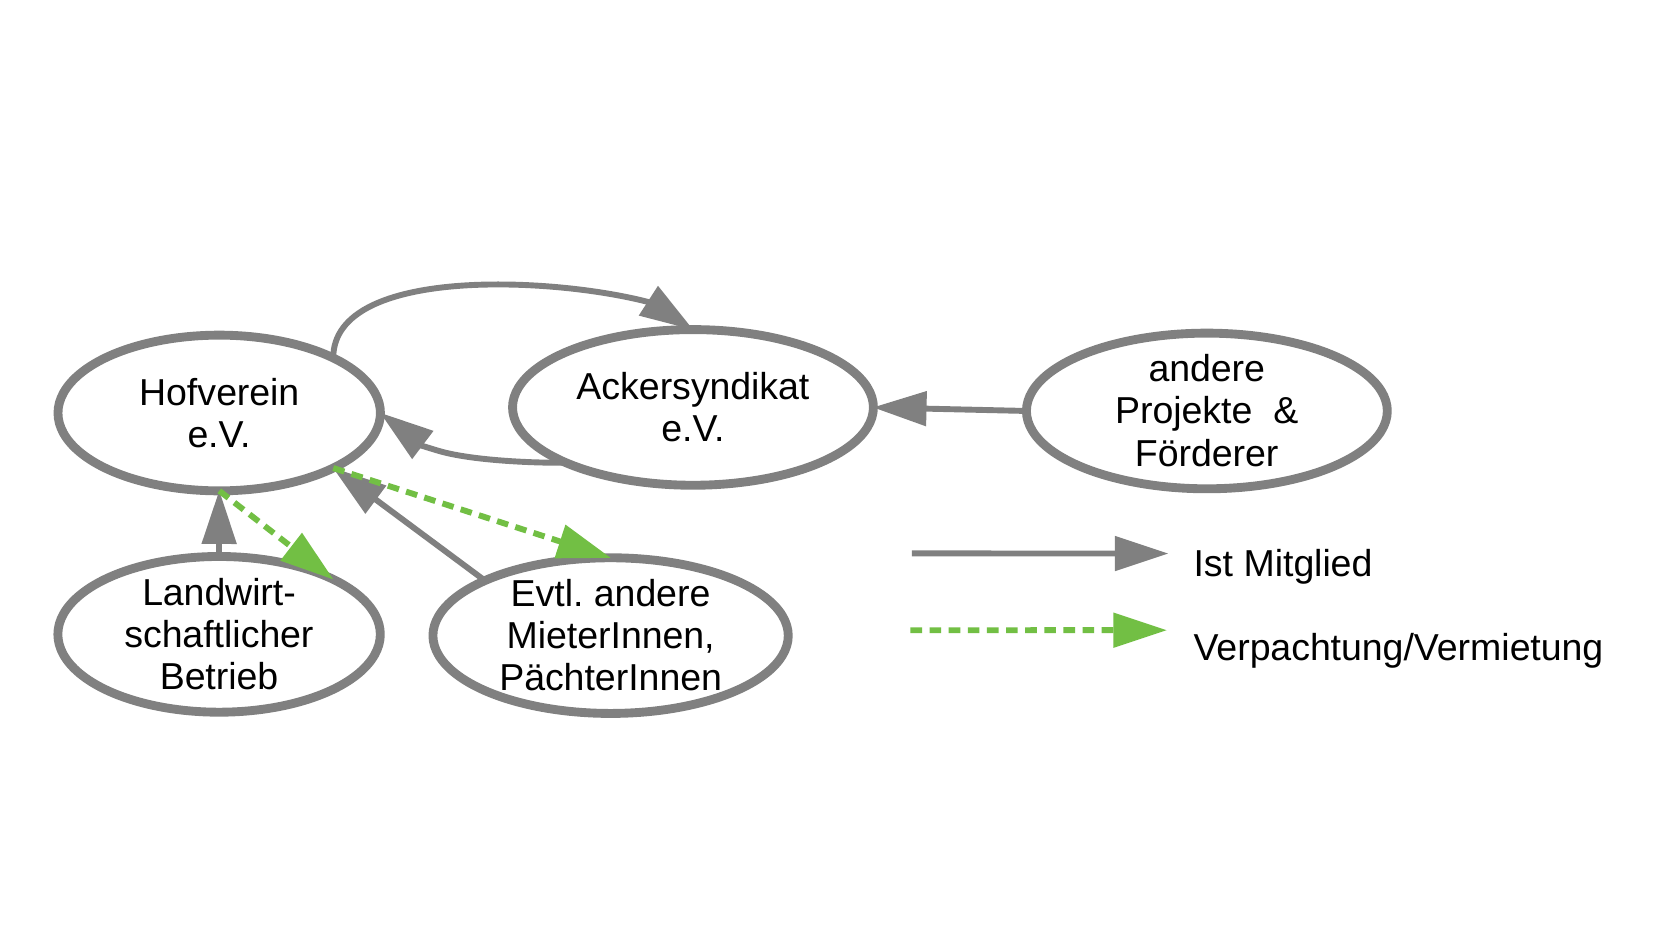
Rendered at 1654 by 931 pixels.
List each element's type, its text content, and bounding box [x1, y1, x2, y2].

text_box Landwirt-schaftlicher Betrieb [57, 556, 381, 713]
text_box andere Projekte & Förderer [1026, 333, 1388, 489]
text_box Hofverein e.V. [57, 335, 381, 491]
text_box Ackersyndikat e.V. [512, 329, 874, 486]
text_box Evtl. andere MieterInnen, PächterInnen [432, 557, 789, 714]
text_box Ist Mitglied Verpachtung/Vermietung [1178, 534, 1619, 733]
text_box [1063, 507, 1572, 684]
